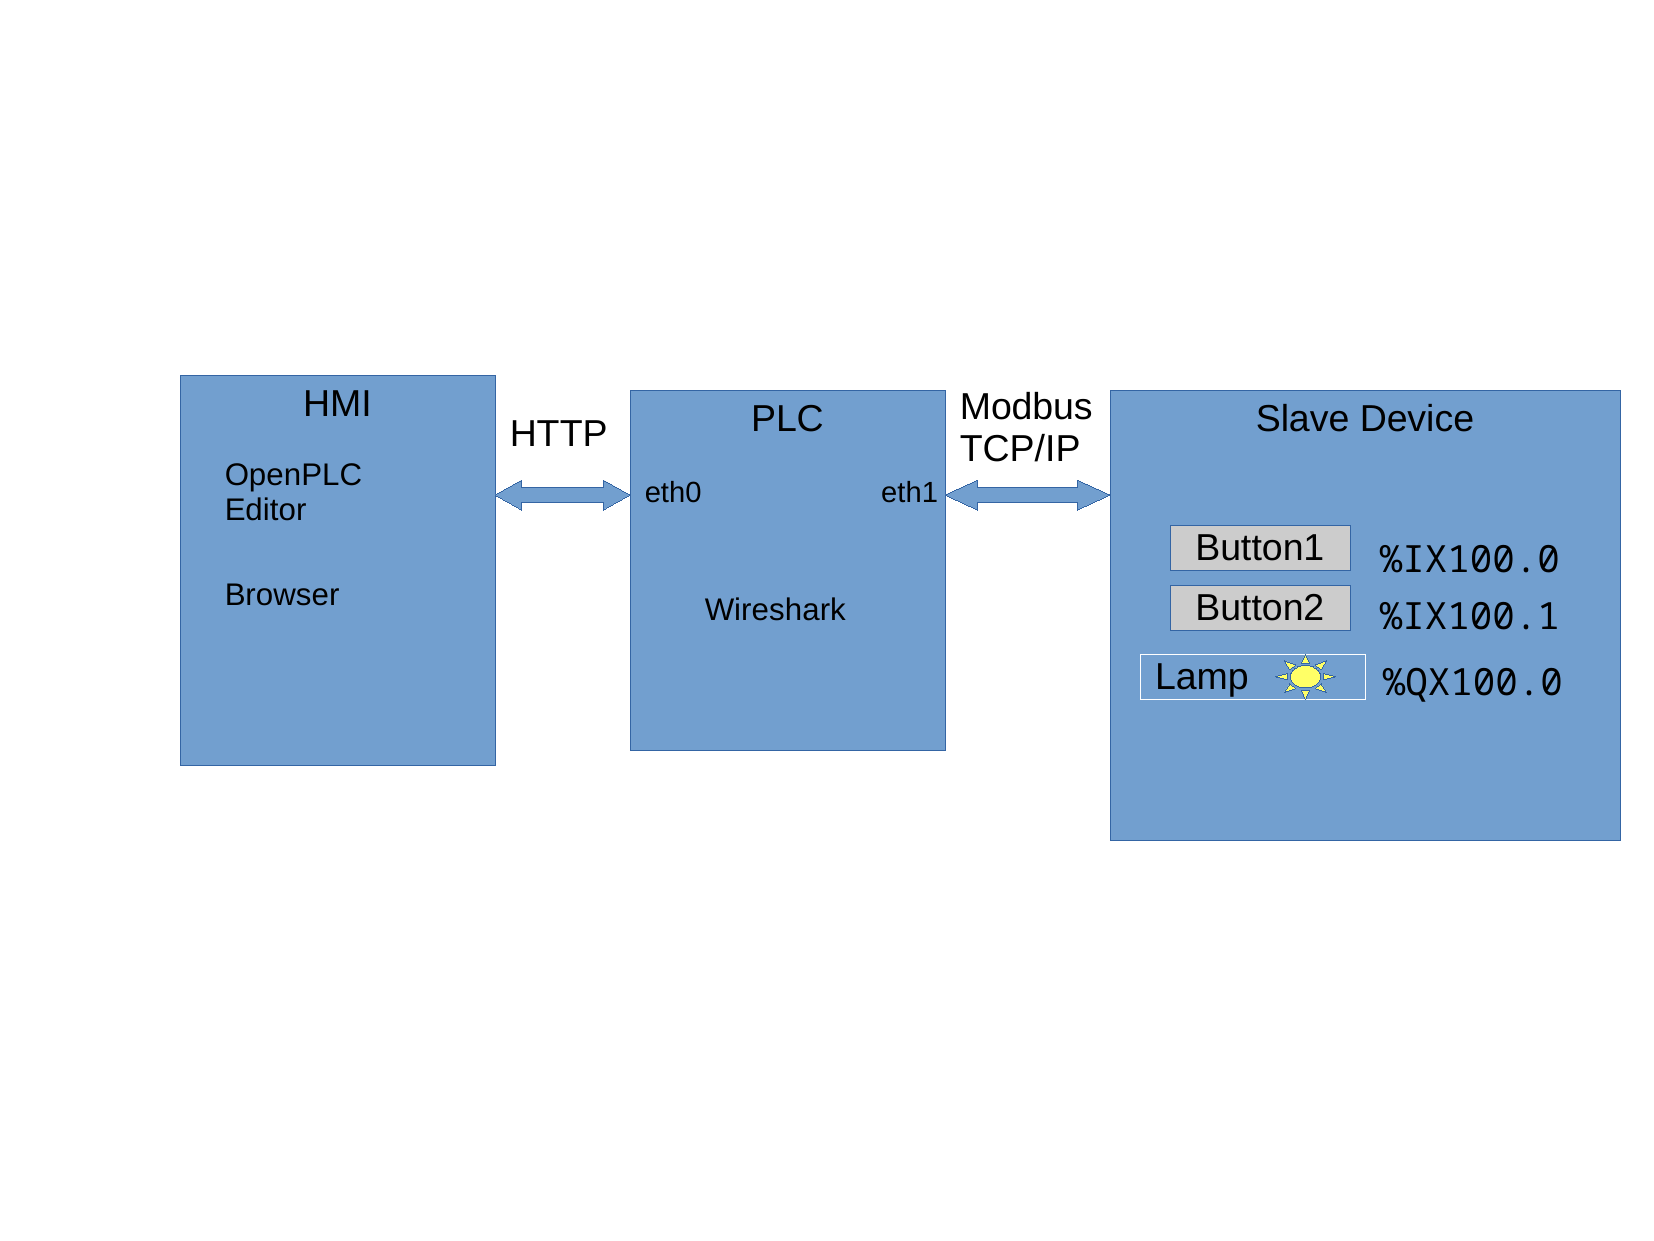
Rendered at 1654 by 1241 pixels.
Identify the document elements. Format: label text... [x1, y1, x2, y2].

text_box Button1 [1170, 525, 1351, 571]
text_box %IX100.0 [1365, 525, 1591, 581]
text_box Slave Device [1110, 390, 1621, 841]
text_box Modbus TCP/IP [945, 378, 1111, 499]
text_box [1275, 673, 1288, 680]
text_box %IX100.1 [1365, 581, 1591, 640]
text_box HTTP [495, 405, 631, 481]
text_box [1323, 673, 1336, 680]
text_box OpenPLC Editor [210, 450, 406, 556]
text_box %QX100.0 [1368, 648, 1594, 706]
text_box Button2 [1170, 585, 1351, 631]
text_box [972, 499, 1102, 511]
text_box Lamp [1140, 654, 1366, 700]
text_box [495, 481, 630, 511]
text_box Browser [210, 570, 406, 676]
text_box [1301, 690, 1310, 700]
text_box HMI [180, 375, 496, 766]
text_box [1284, 660, 1327, 693]
text_box Wireshark [690, 585, 886, 691]
text_box eth1 [866, 468, 972, 516]
text_box PLC [630, 390, 946, 751]
text_box [1301, 654, 1310, 664]
text_box eth0 [630, 468, 736, 516]
